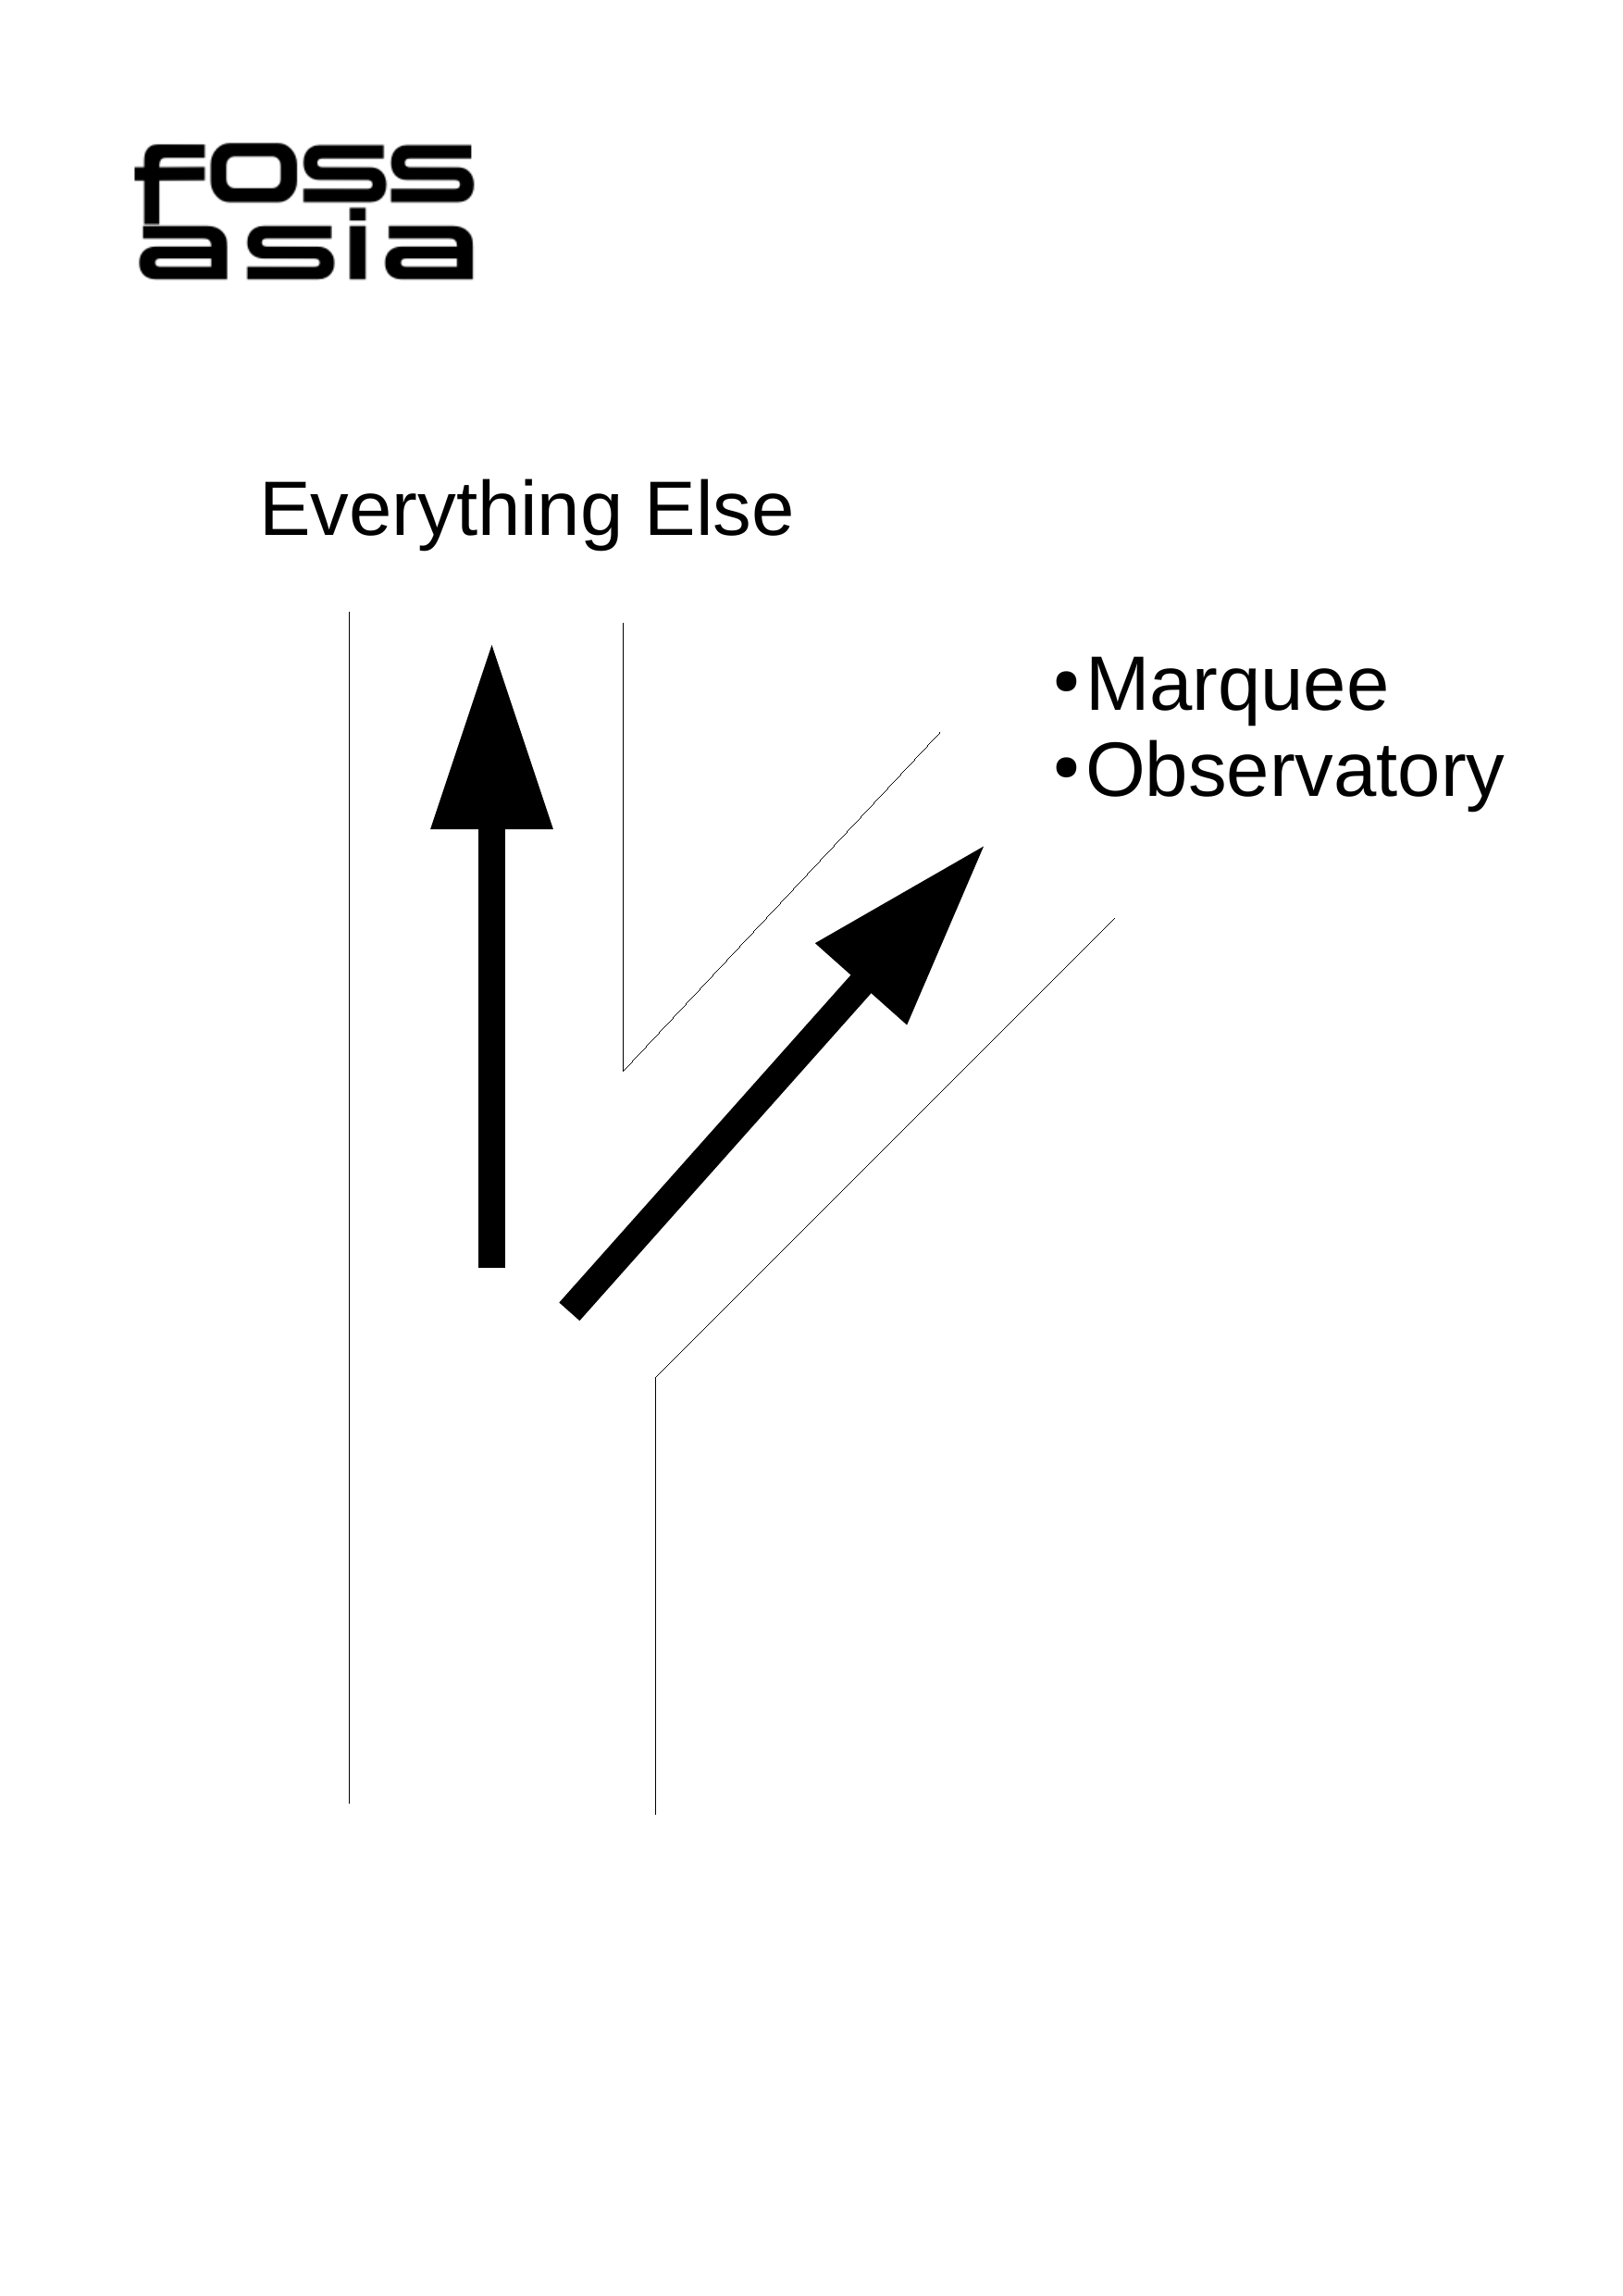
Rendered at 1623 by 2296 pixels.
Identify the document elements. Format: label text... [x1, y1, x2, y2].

text_box Marquee Observatory [1038, 634, 1519, 821]
text_box Everything Else [213, 459, 810, 560]
picture [130, 139, 480, 285]
